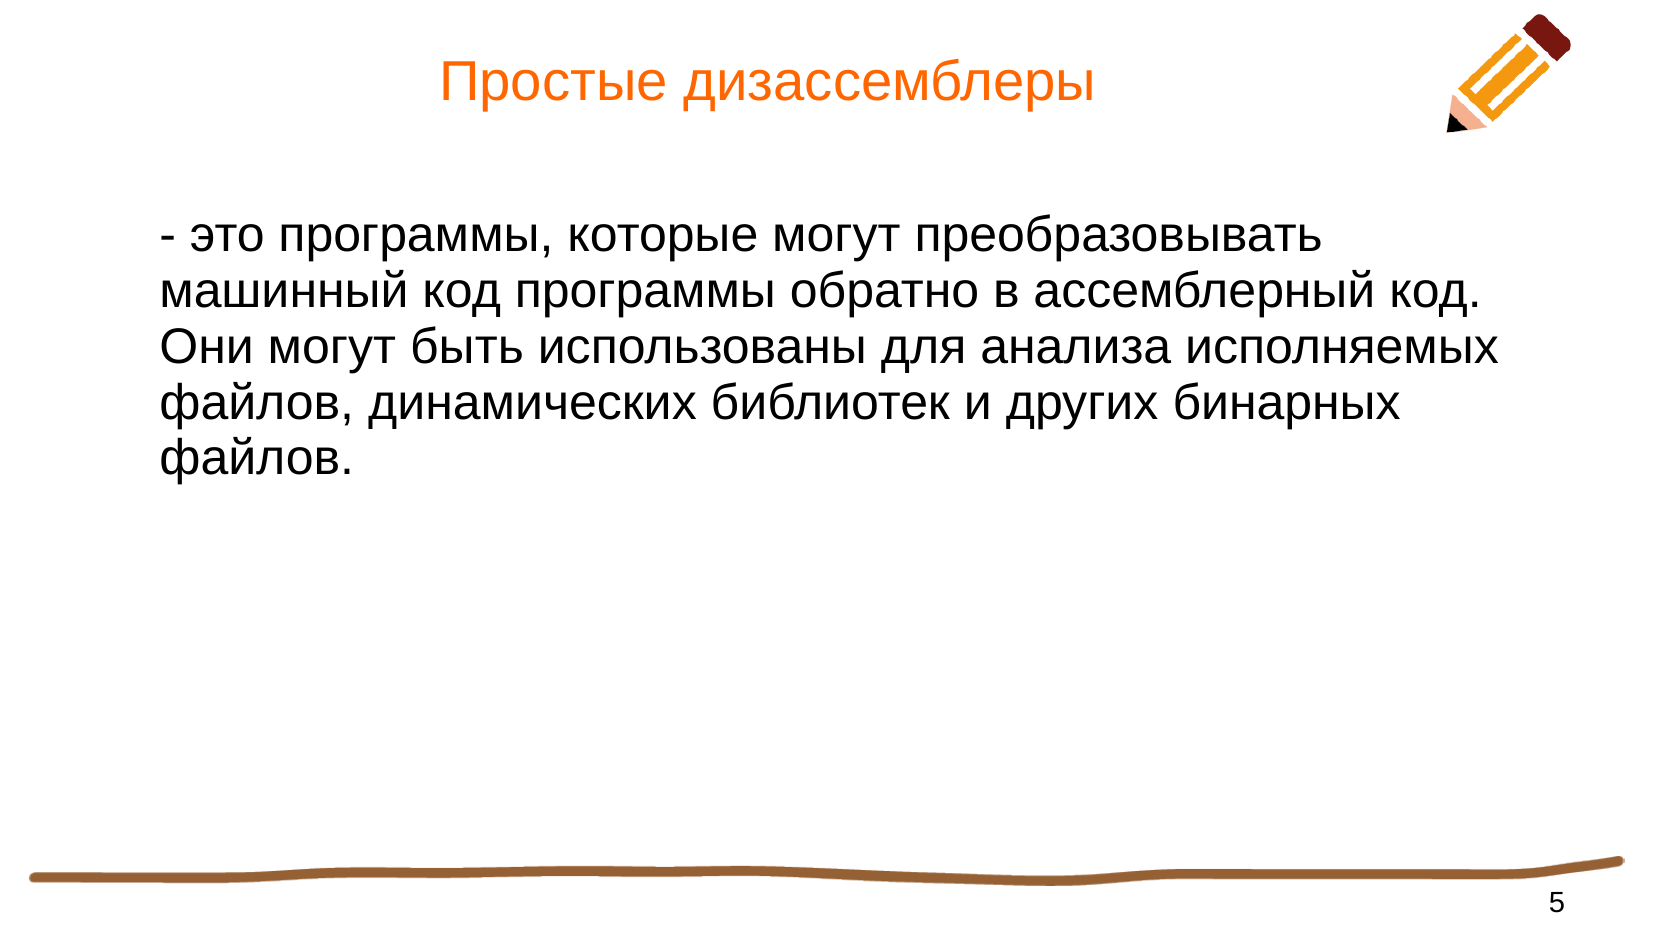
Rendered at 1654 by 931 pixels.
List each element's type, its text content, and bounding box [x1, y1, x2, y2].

picture [29, 856, 1625, 886]
title Простые дизассемблеры [88, 29, 1447, 133]
list - это программы, которые могут преобразовывать машинный код программы обратно в ассемблерный код. Они могут быть использованы для анализа исполняемых файлов, динамических библиотек и других бинарных файлов. [88, 206, 1506, 857]
picture [1446, 14, 1571, 133]
